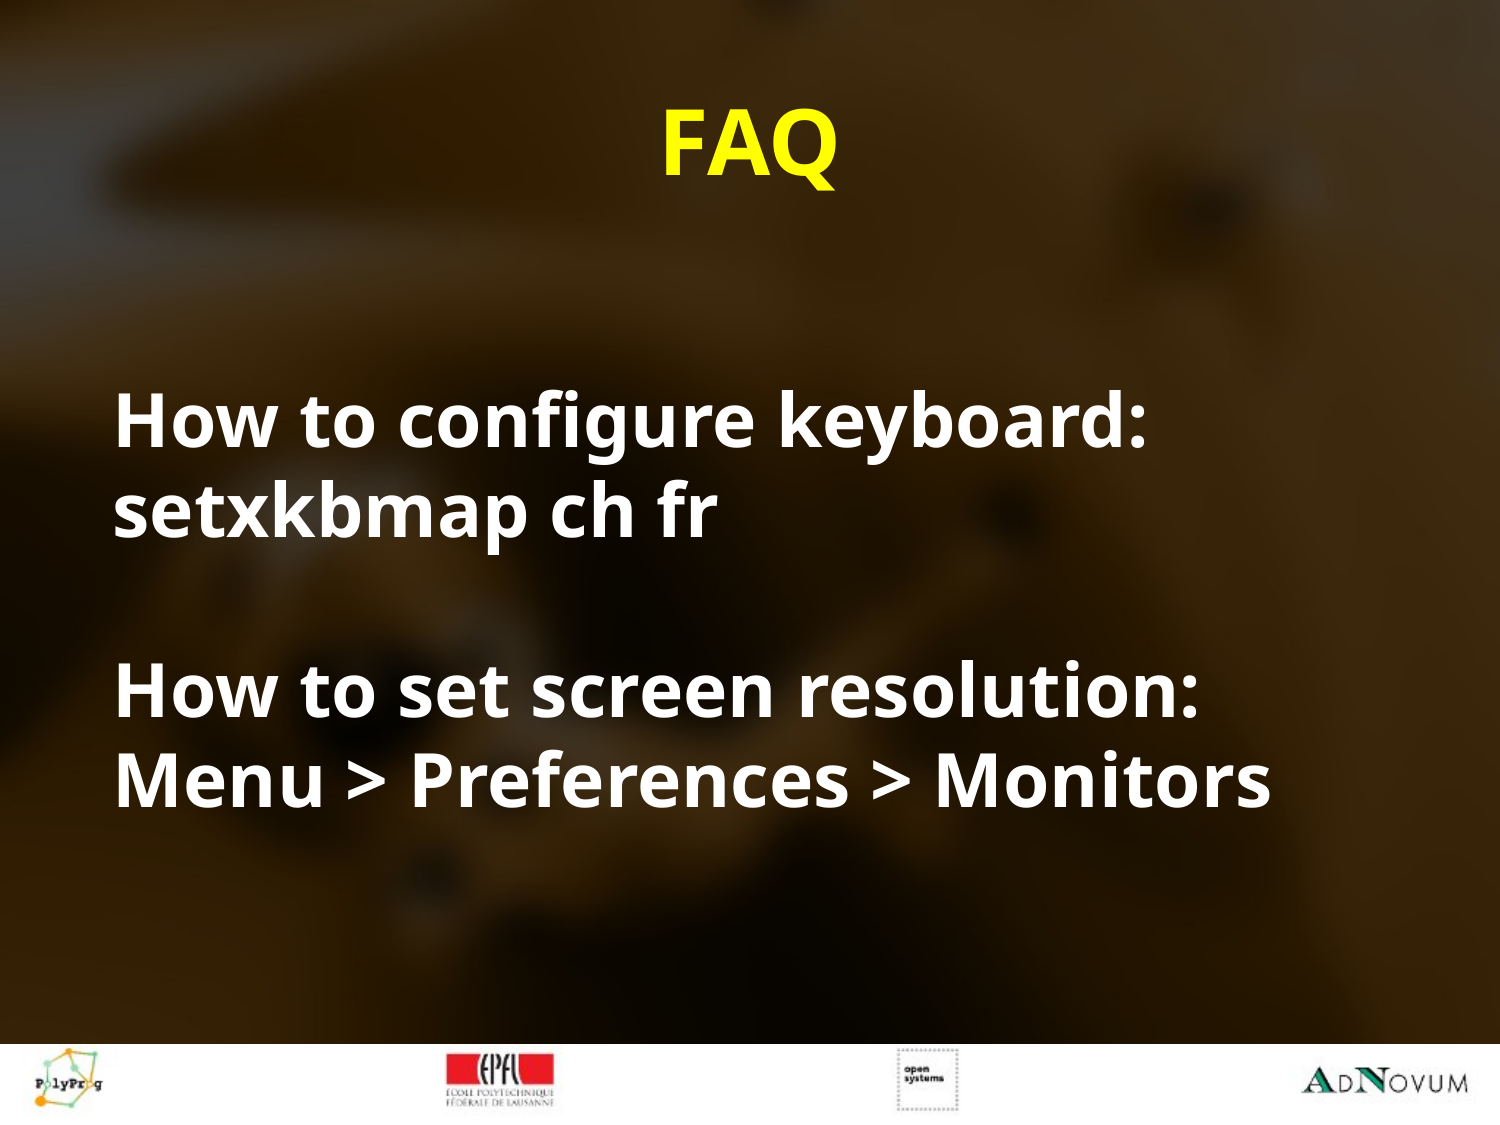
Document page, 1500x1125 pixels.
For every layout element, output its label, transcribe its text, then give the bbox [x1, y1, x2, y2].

picture [0, 0, 1500, 1120]
title FAQ [75, 45, 1425, 233]
text_box How to configure keyboard: setxkbmap ch fr How to set screen resolution: Menu > Preferences > Monitors [97, 267, 1421, 929]
